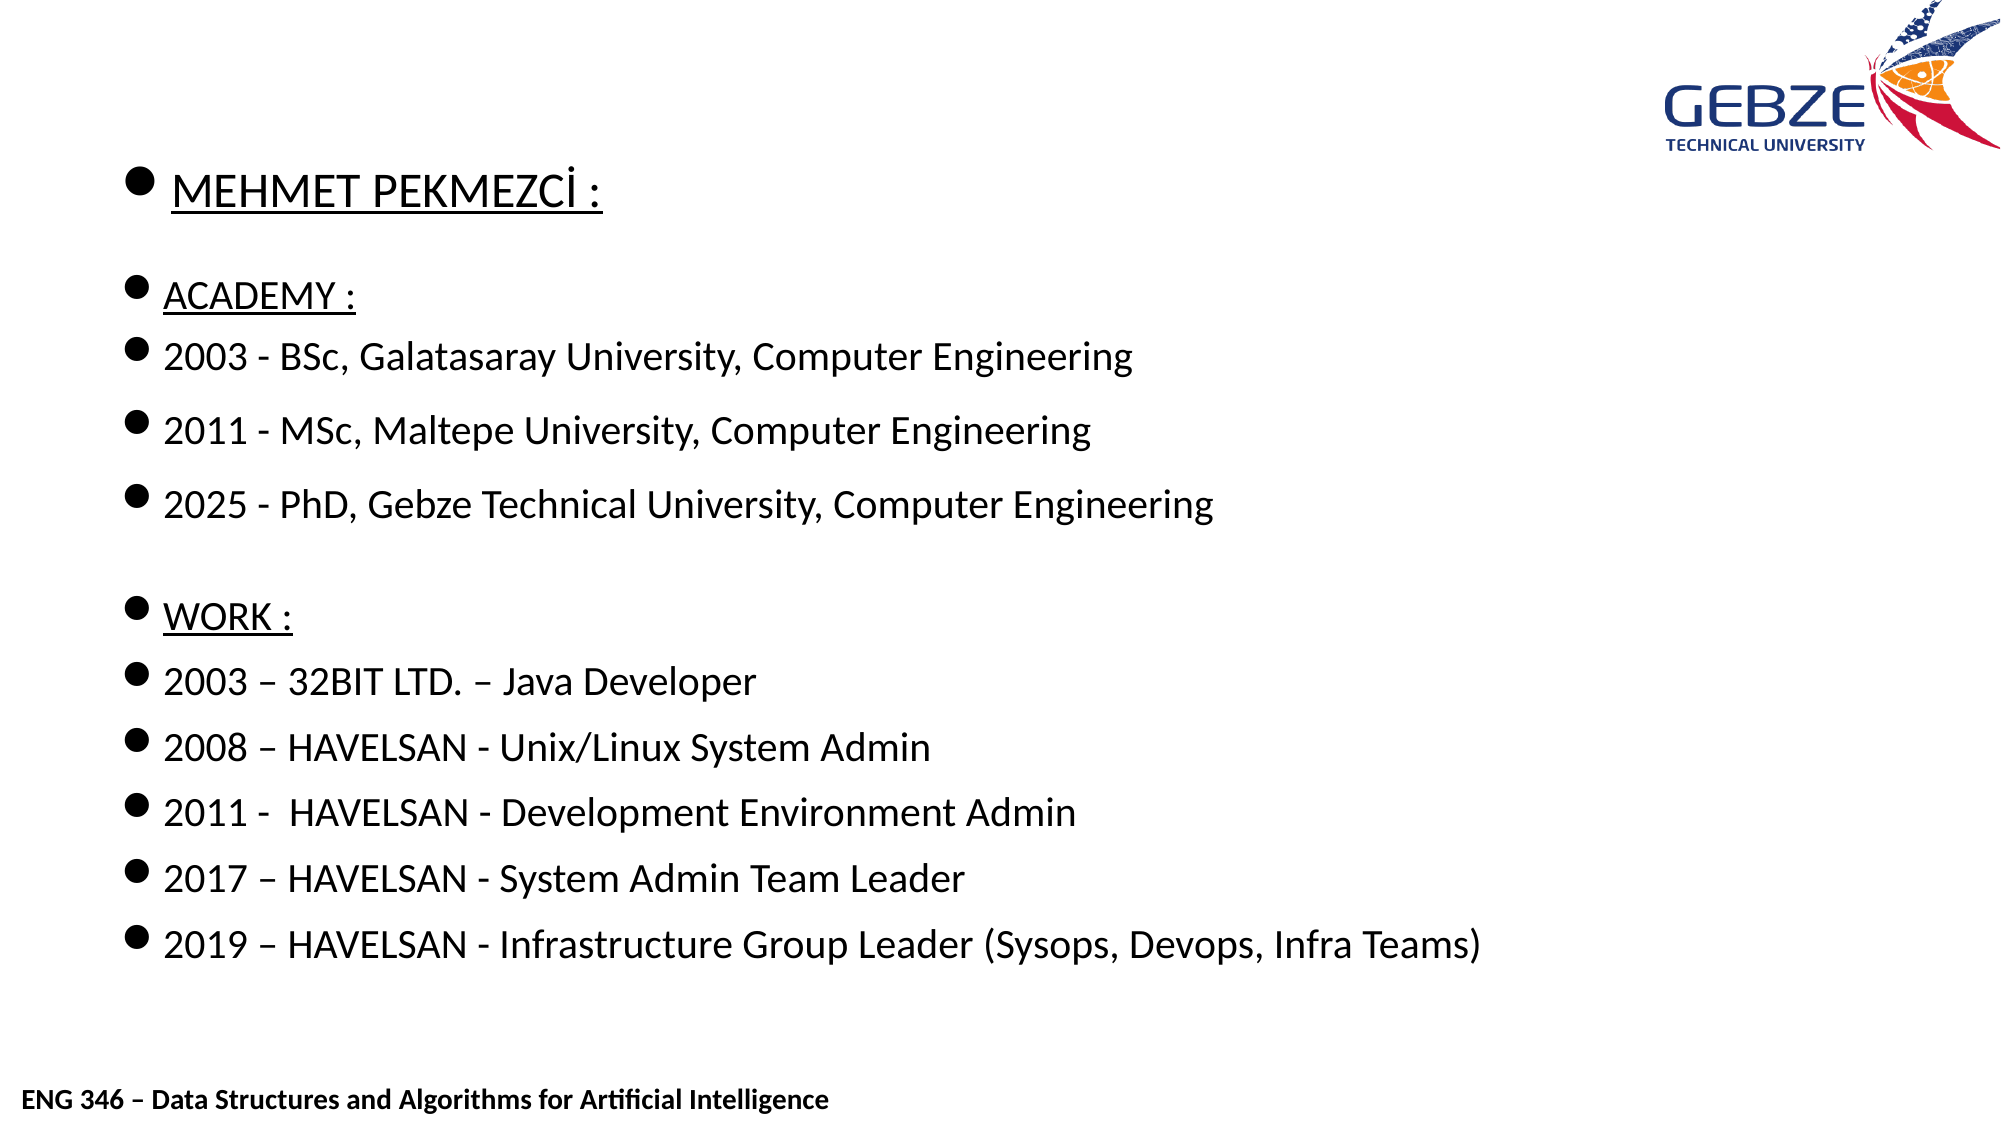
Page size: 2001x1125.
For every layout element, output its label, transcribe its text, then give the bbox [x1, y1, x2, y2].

picture [1665, 0, 2001, 151]
text_box MEHMET PEKMEZCİ : ACADEMY : 2003 - BSc, Galatasaray University, Computer Engineering 2011 - MSc, Maltepe University, Computer Engineering 2025 - PhD, Gebze Technical University, Computer Engineering WORK : 2003 – 32BIT LTD. – Java Developer 2008 – HAVELSAN - Unix/Linux System Admin 2011 - HAVELSAN - Development Environment Admin 2017 – HAVELSAN - System Admin Team Leader 2019 – HAVELSAN - Infrastructure Group Leader (Sysops, Devops, Infra Teams) [106, 149, 1950, 1041]
